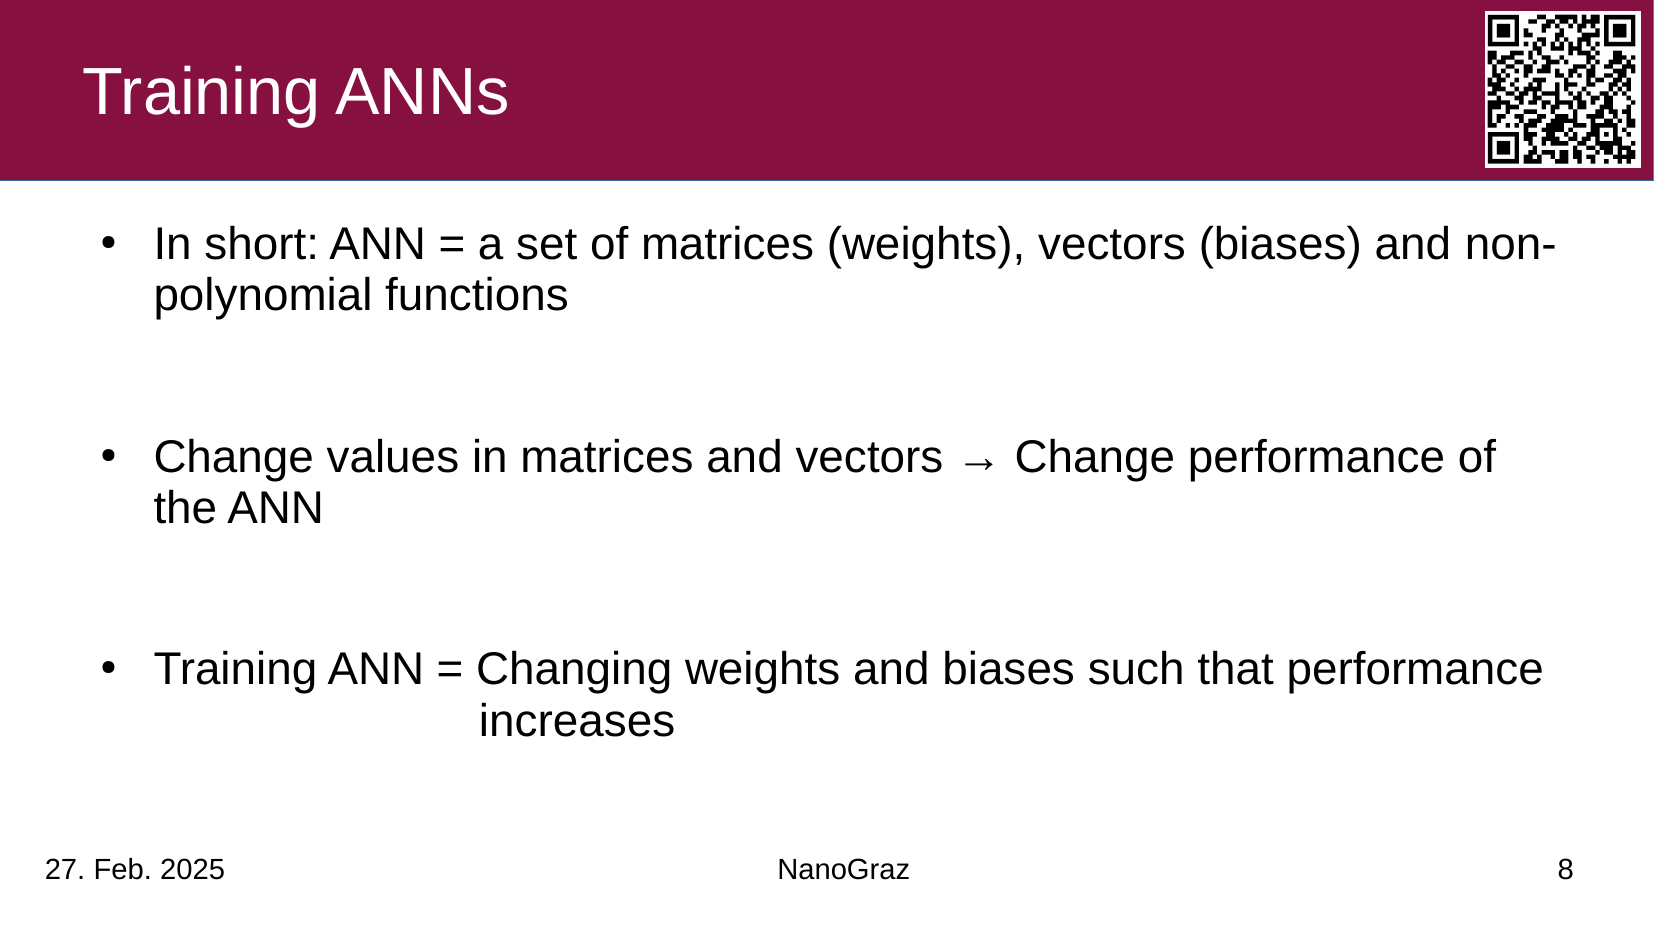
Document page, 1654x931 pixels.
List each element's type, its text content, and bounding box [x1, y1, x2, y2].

title Training ANNs [82, 13, 1571, 169]
list In short: ANN = a set of matrices (weights), vectors (biases) and non-polynomial functions Change values in matrices and vectors → Change performance of the ANN Training ANN = Changing weights and biases such that performance increases [82, 217, 1571, 931]
picture [1485, 11, 1641, 168]
